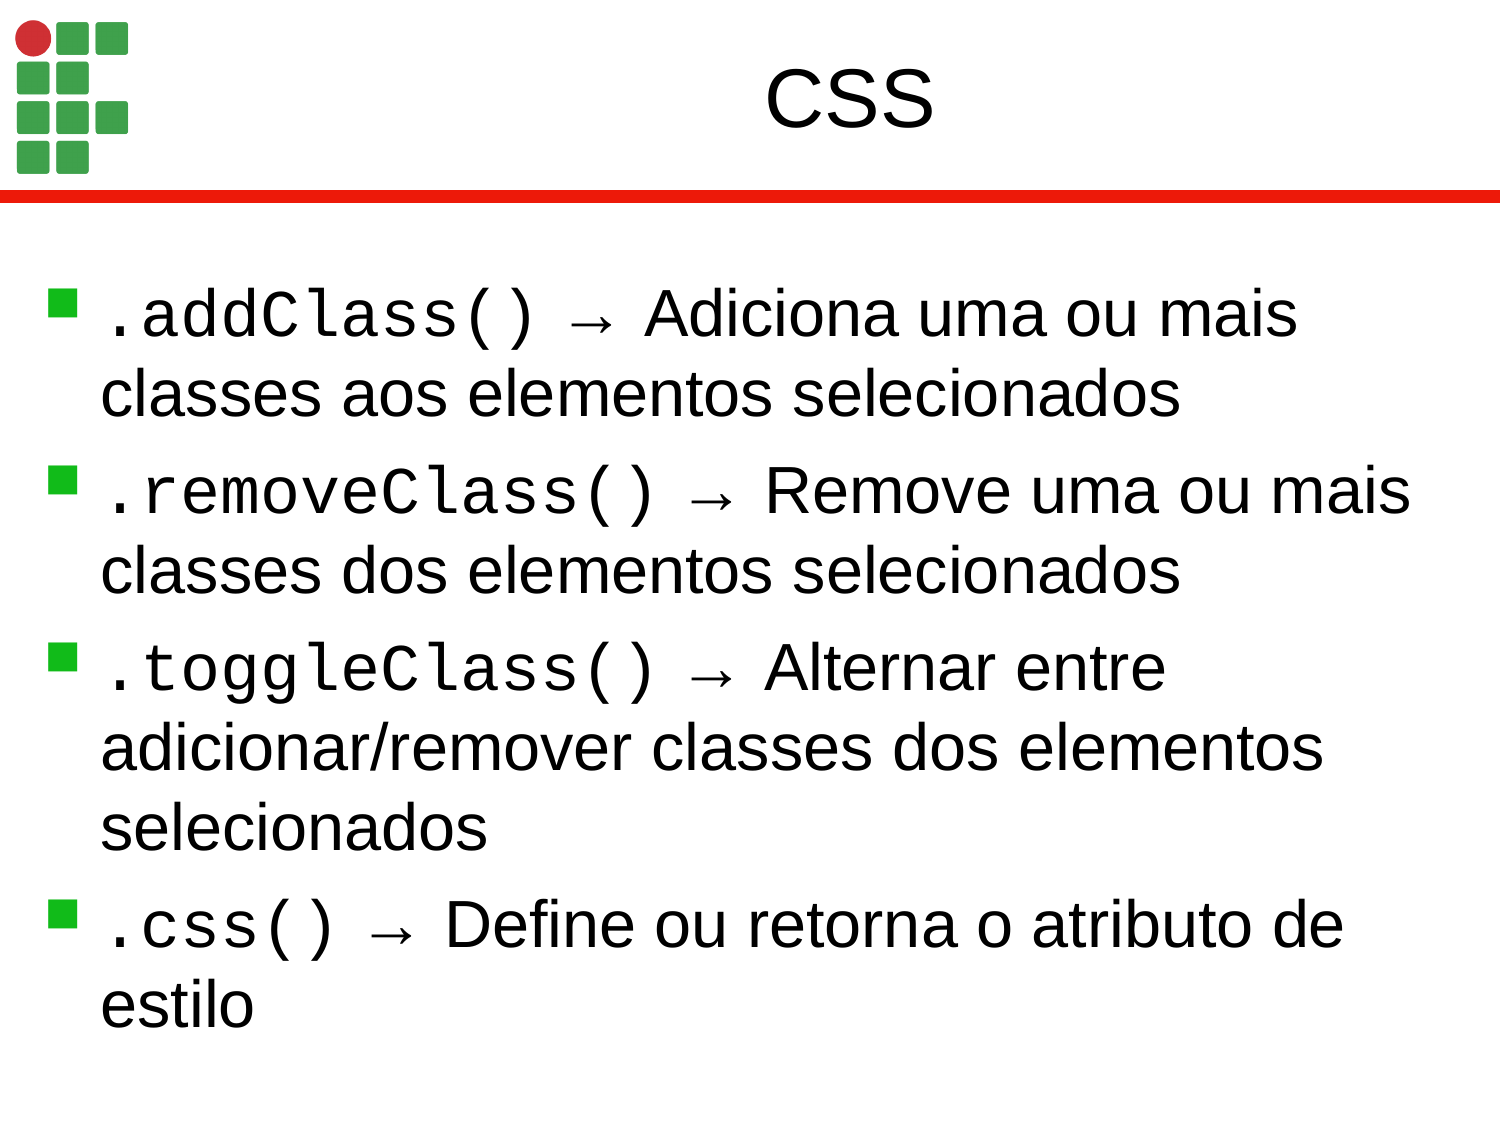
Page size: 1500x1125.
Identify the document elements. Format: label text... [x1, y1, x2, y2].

picture [14, 16, 130, 178]
list .addClass() → Adiciona uma ou mais classes aos elementos selecionados .removeClass() → Remove uma ou mais classes dos elementos selecionados .toggleClass() → Alternar entre adicionar/remover classes dos elementos selecionados .css() → Define ou retorna o atributo de estilo [29, 207, 1471, 1087]
title CSS [230, 0, 1471, 202]
